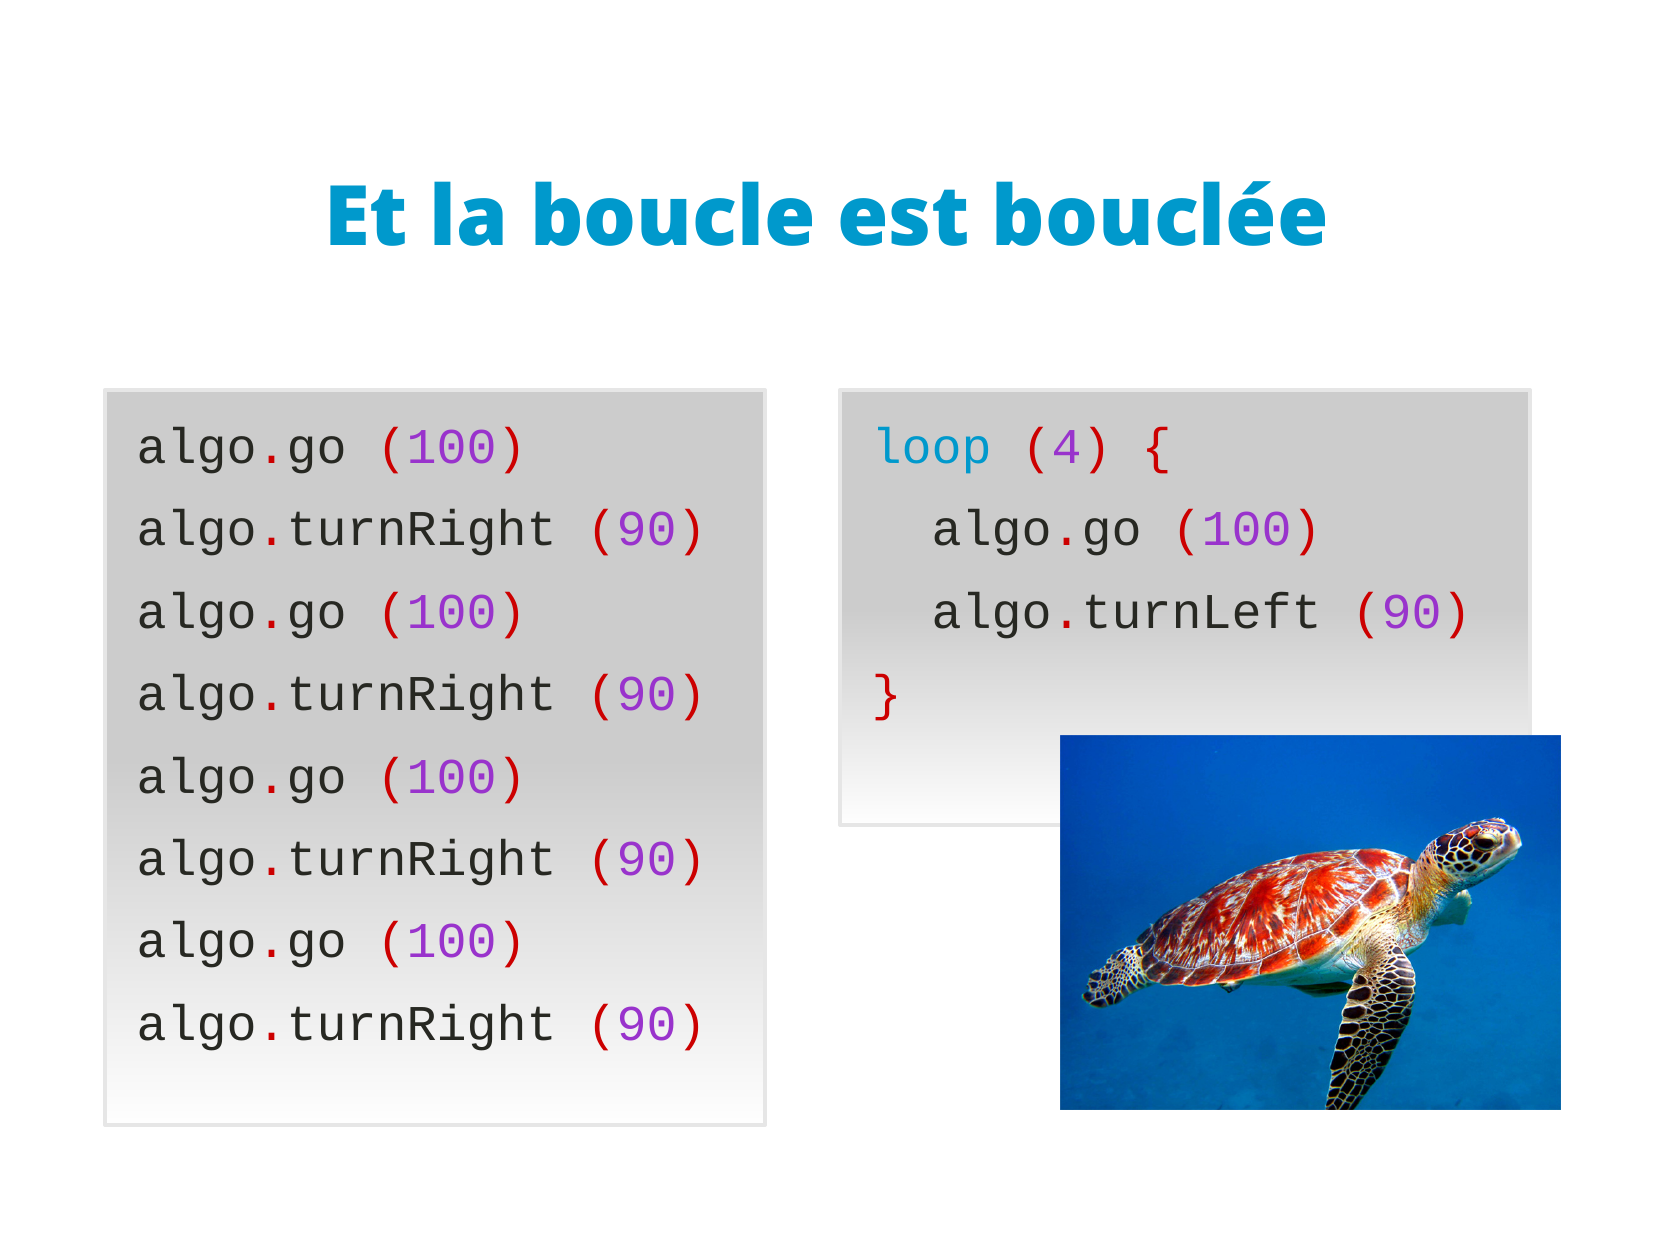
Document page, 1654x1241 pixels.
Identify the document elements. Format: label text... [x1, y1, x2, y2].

title Et la boucle est bouclée [82, 105, 1571, 321]
list algo.go (100) algo.turnRight (90) algo.go (100) algo.turnRight (90) algo.go (100) algo.turnRight (90) algo.go (100) algo.turnRight (90) [105, 390, 766, 1126]
picture [1060, 735, 1561, 1111]
list loop (4) { algo.go (100) algo.turnLeft (90) } [840, 390, 1531, 826]
